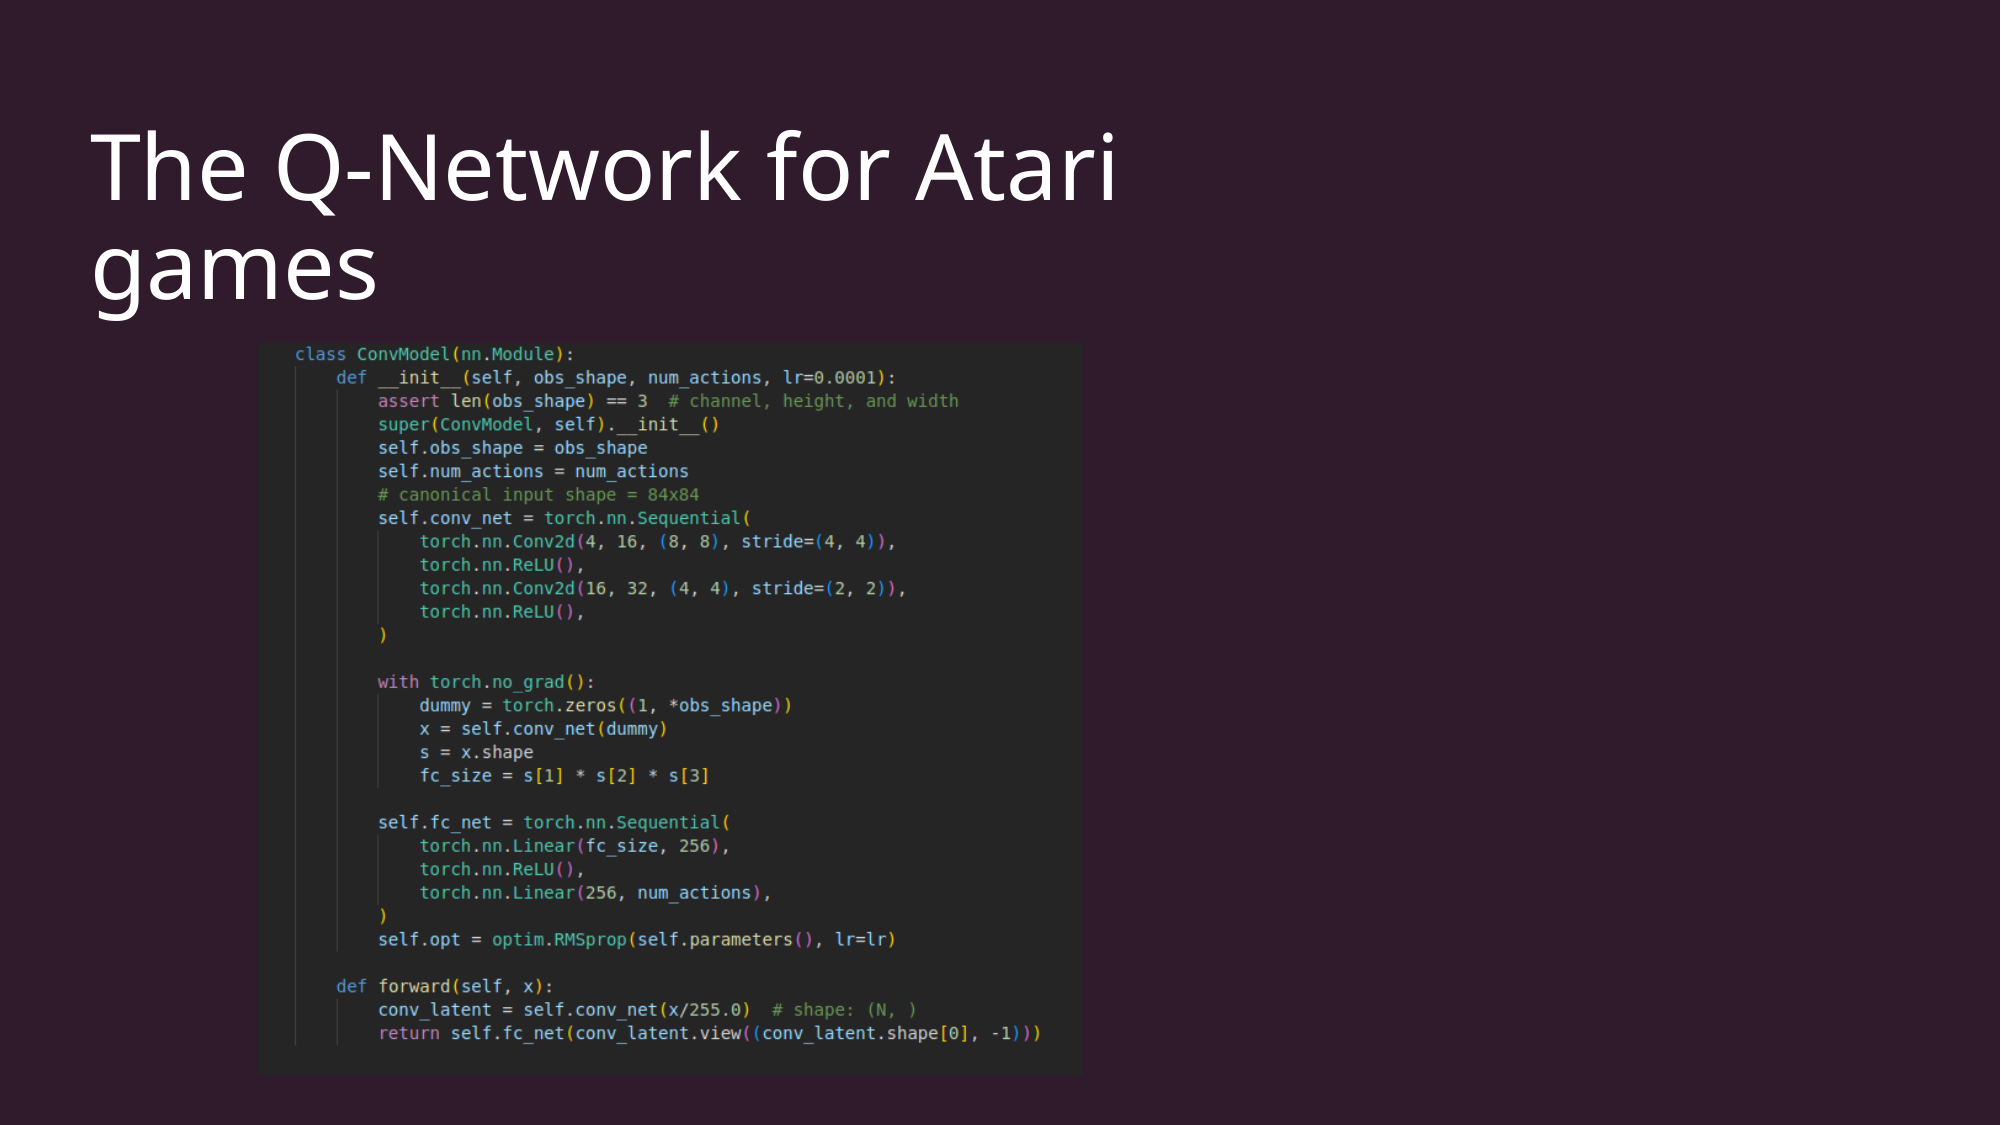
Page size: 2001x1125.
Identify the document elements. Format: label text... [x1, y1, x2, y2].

title The Q-Network for Atari games [75, 109, 1336, 328]
picture [258, 343, 1083, 1075]
